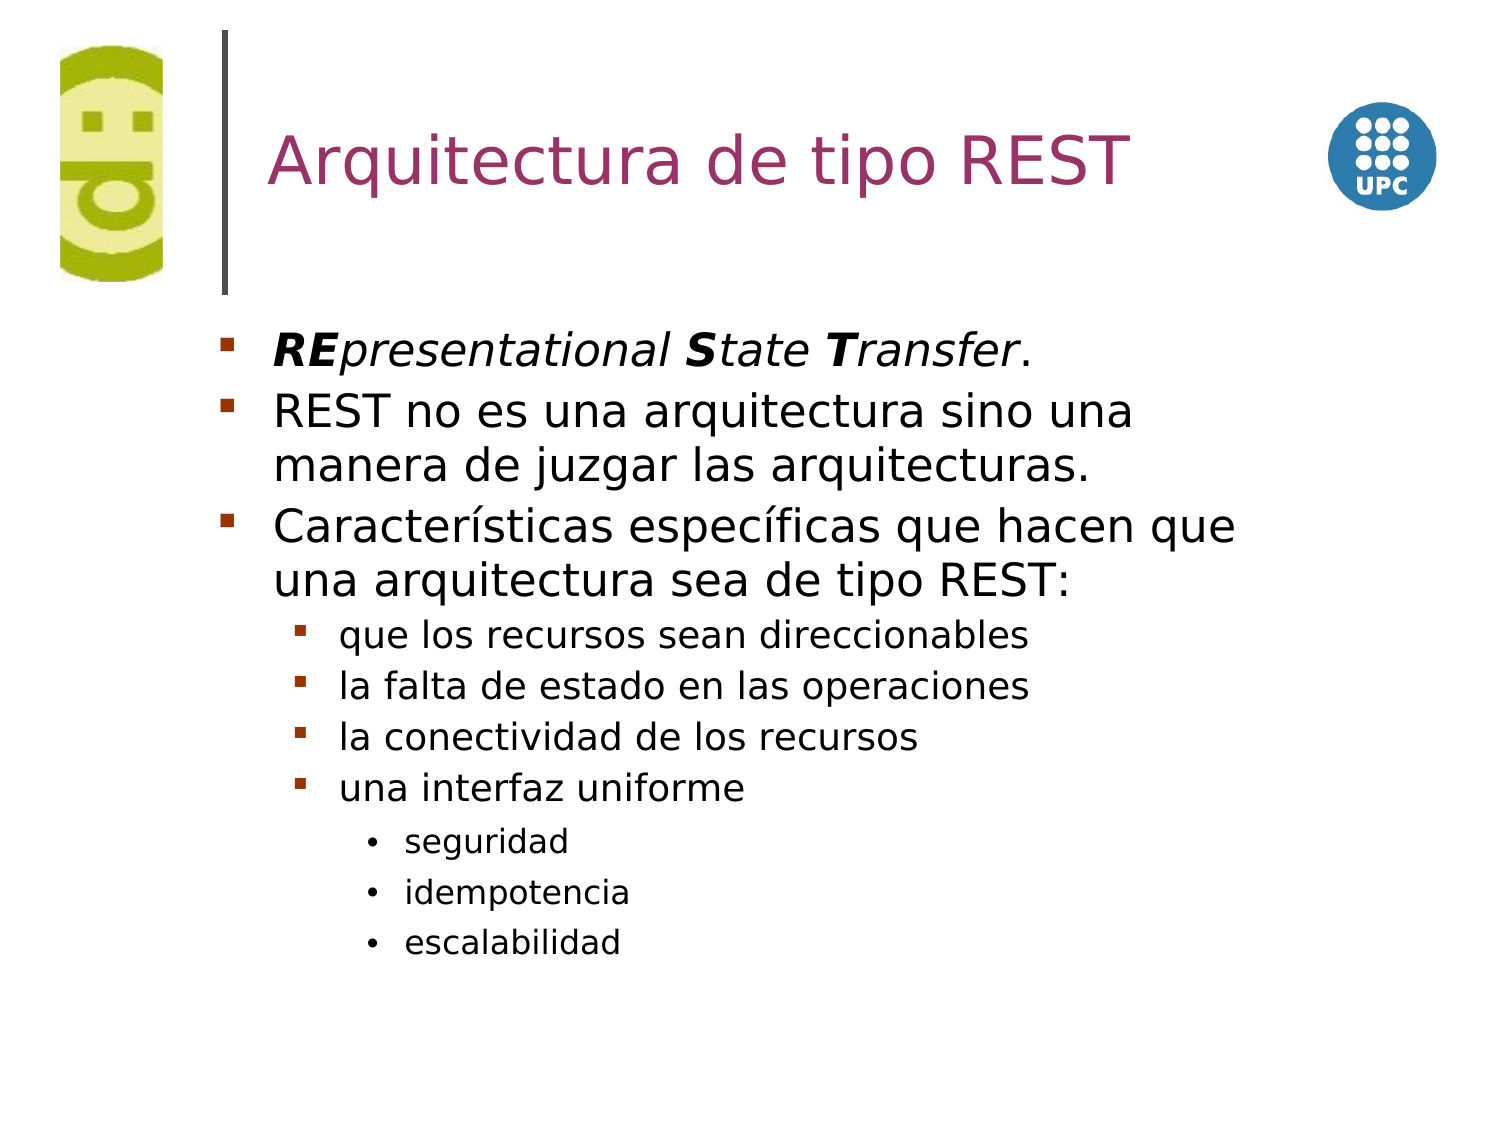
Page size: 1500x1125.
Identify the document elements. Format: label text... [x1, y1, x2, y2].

picture [61, 47, 162, 281]
title Arquitectura de tipo REST [252, 67, 1329, 256]
list REpresentational State Transfer. REST no es una arquitectura sino una manera de juzgar las arquitecturas. Características específicas que hacen que una arquitectura sea de tipo REST: que los recursos sean direccionables la falta de estado en las operaciones la conectividad de los recursos una interfaz uniforme seguridad idempotencia escalabilidad [202, 316, 1329, 1000]
picture [1329, 96, 1442, 216]
